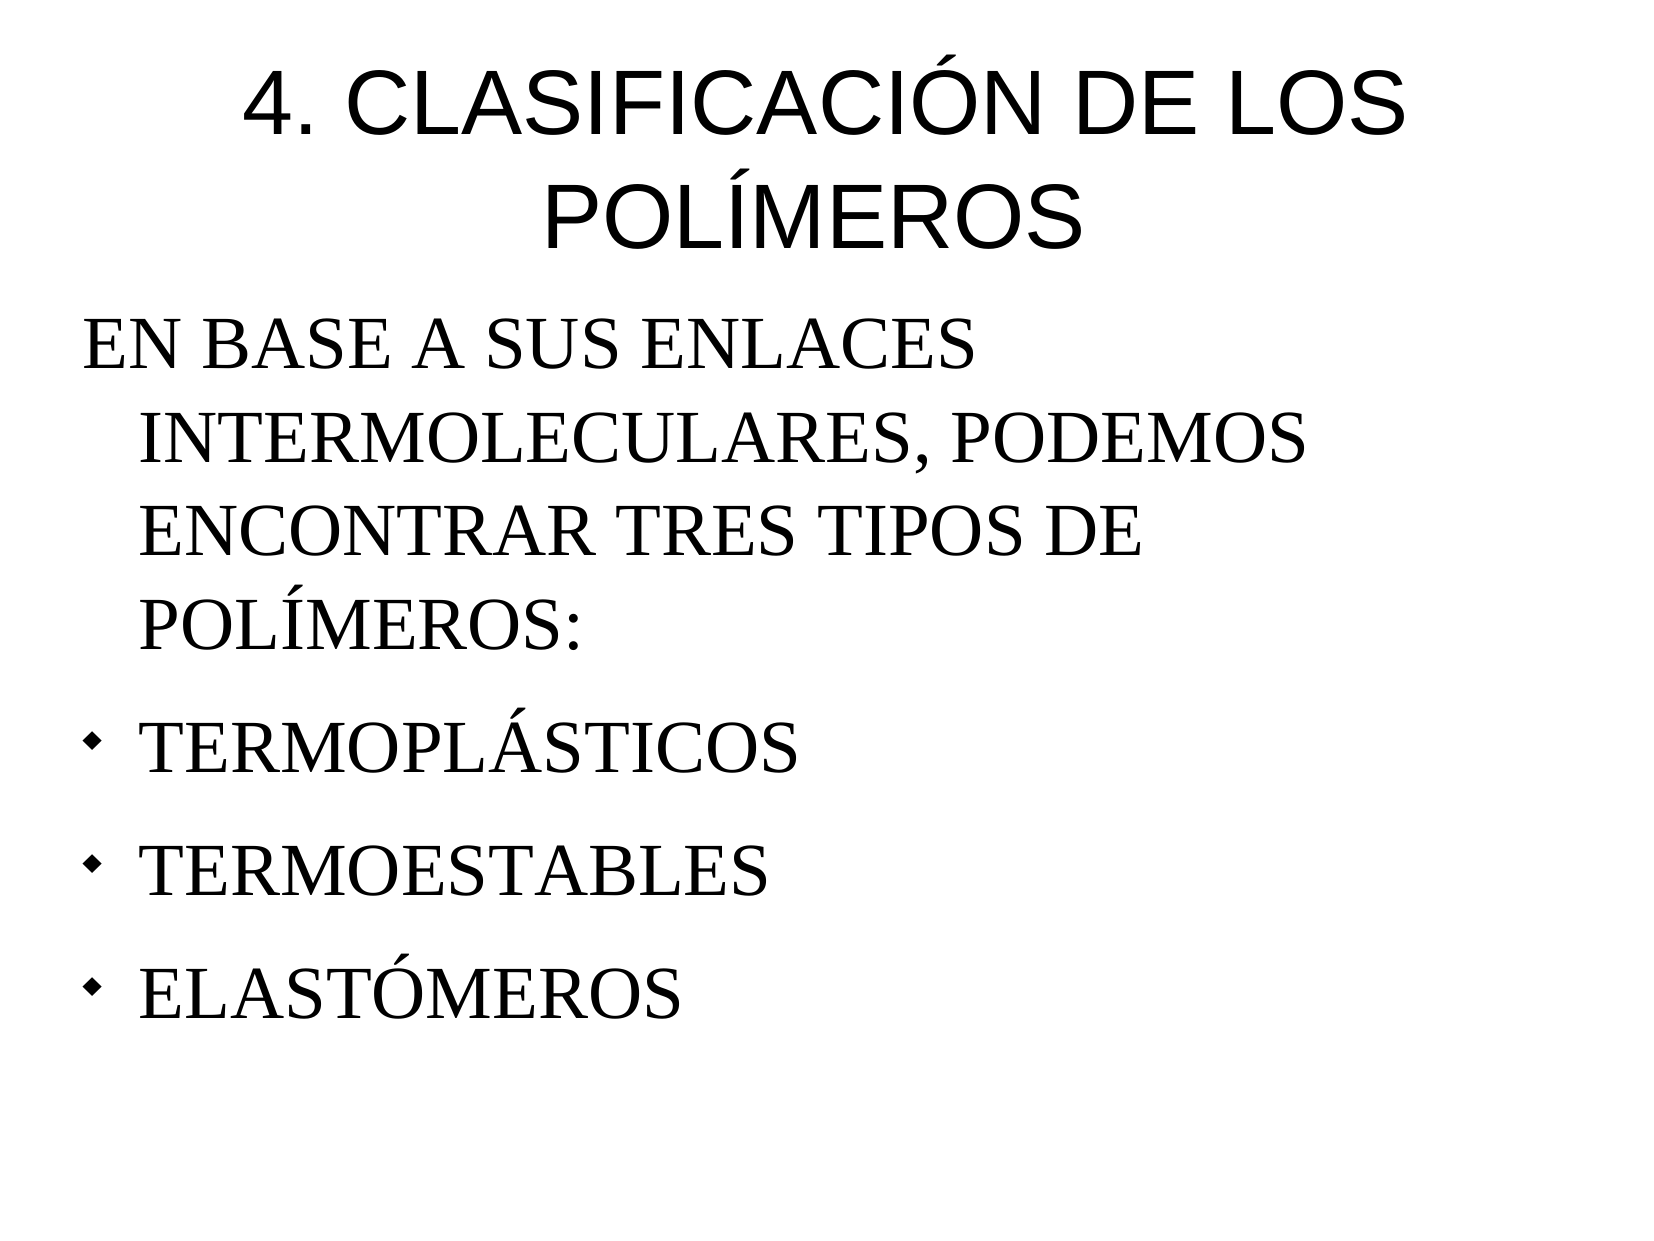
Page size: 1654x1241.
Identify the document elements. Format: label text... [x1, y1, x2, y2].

title 4. CLASIFICACIÓN DE LOS POLÍMEROS [82, 38, 1571, 268]
list EN BASE A SUS ENLACES INTERMOLECULARES, PODEMOS ENCONTRAR TRES TIPOS DE POLÍMEROS: TERMOPLÁSTICOS TERMOESTABLES ELASTÓMEROS [82, 290, 1571, 1109]
